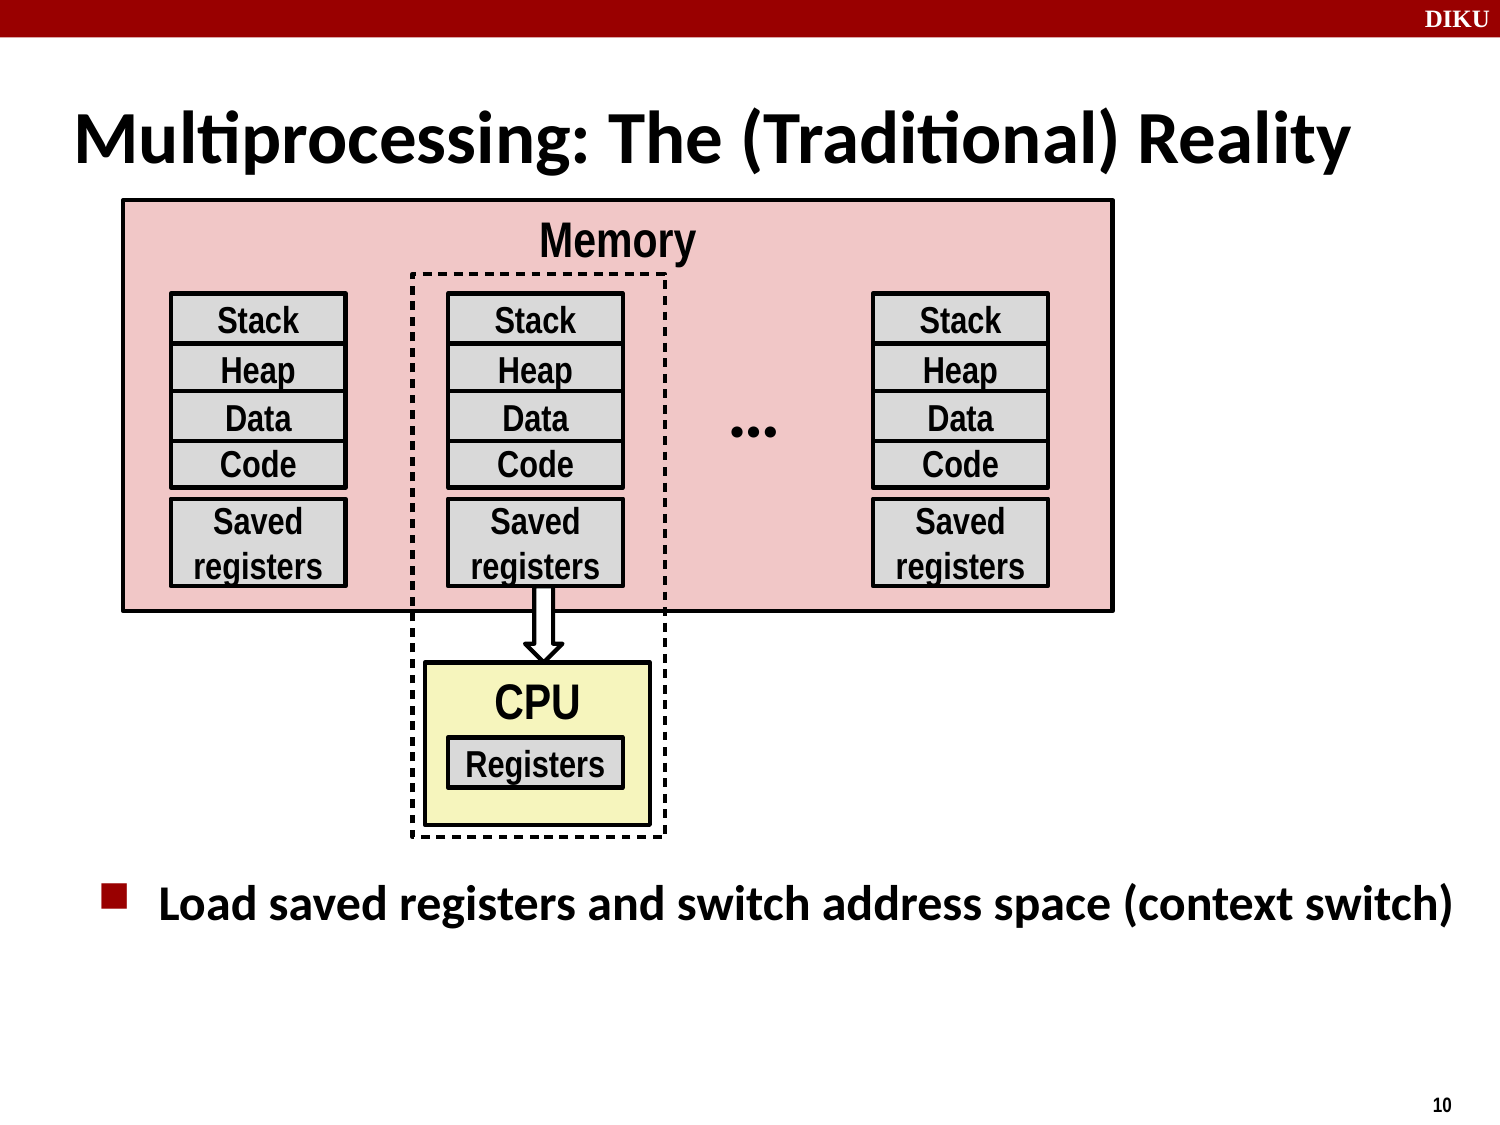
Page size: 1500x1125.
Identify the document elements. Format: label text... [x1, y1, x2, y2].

text_box CPU [424, 662, 650, 825]
title Multiprocessing: The (Traditional) Reality [58, 71, 1450, 197]
text_box Heap [872, 343, 1048, 390]
text_box Heap [560, 366, 567, 380]
text_box … [713, 355, 796, 460]
text_box Saved registers [872, 498, 1048, 587]
text_box Data [872, 390, 1048, 441]
text_box Registers [447, 737, 623, 788]
text_box Stack [872, 293, 1048, 343]
text_box Saved registers [170, 498, 346, 587]
text_box Code [170, 441, 346, 488]
text_box Saved registers [447, 498, 623, 587]
text_box Heap [282, 366, 289, 380]
text_box Memory [123, 199, 1113, 612]
text_box Data [170, 390, 346, 441]
text_box Stack [170, 293, 346, 343]
text_box Data [447, 390, 623, 441]
text_box Heap [985, 366, 992, 380]
list Load saved registers and switch address space (context switch) [87, 862, 1488, 950]
text_box Code [872, 441, 1048, 488]
text_box [525, 586, 563, 663]
text_box Code [447, 441, 623, 488]
text_box Heap [170, 343, 346, 390]
text_box Heap [447, 343, 623, 390]
text_box Stack [447, 293, 623, 343]
